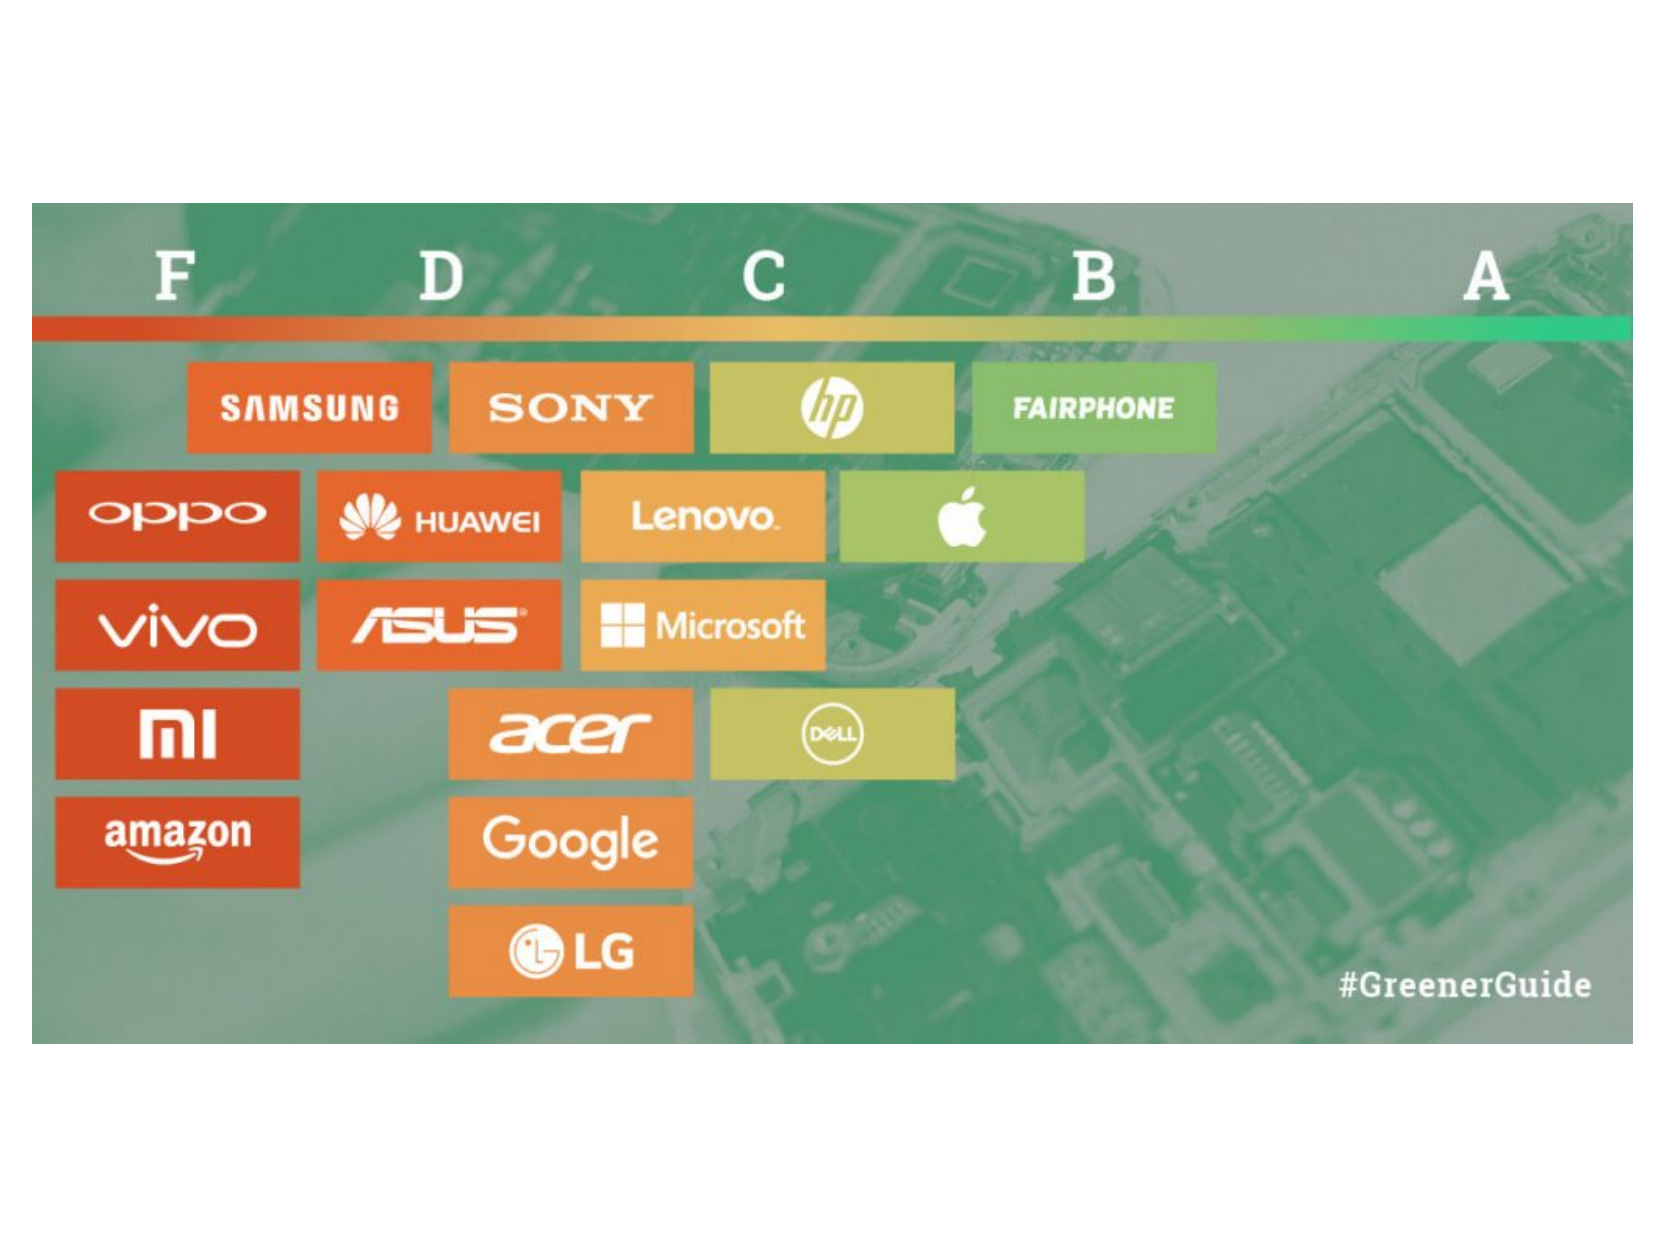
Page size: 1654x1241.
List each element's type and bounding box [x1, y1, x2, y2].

picture [32, 203, 1633, 1044]
